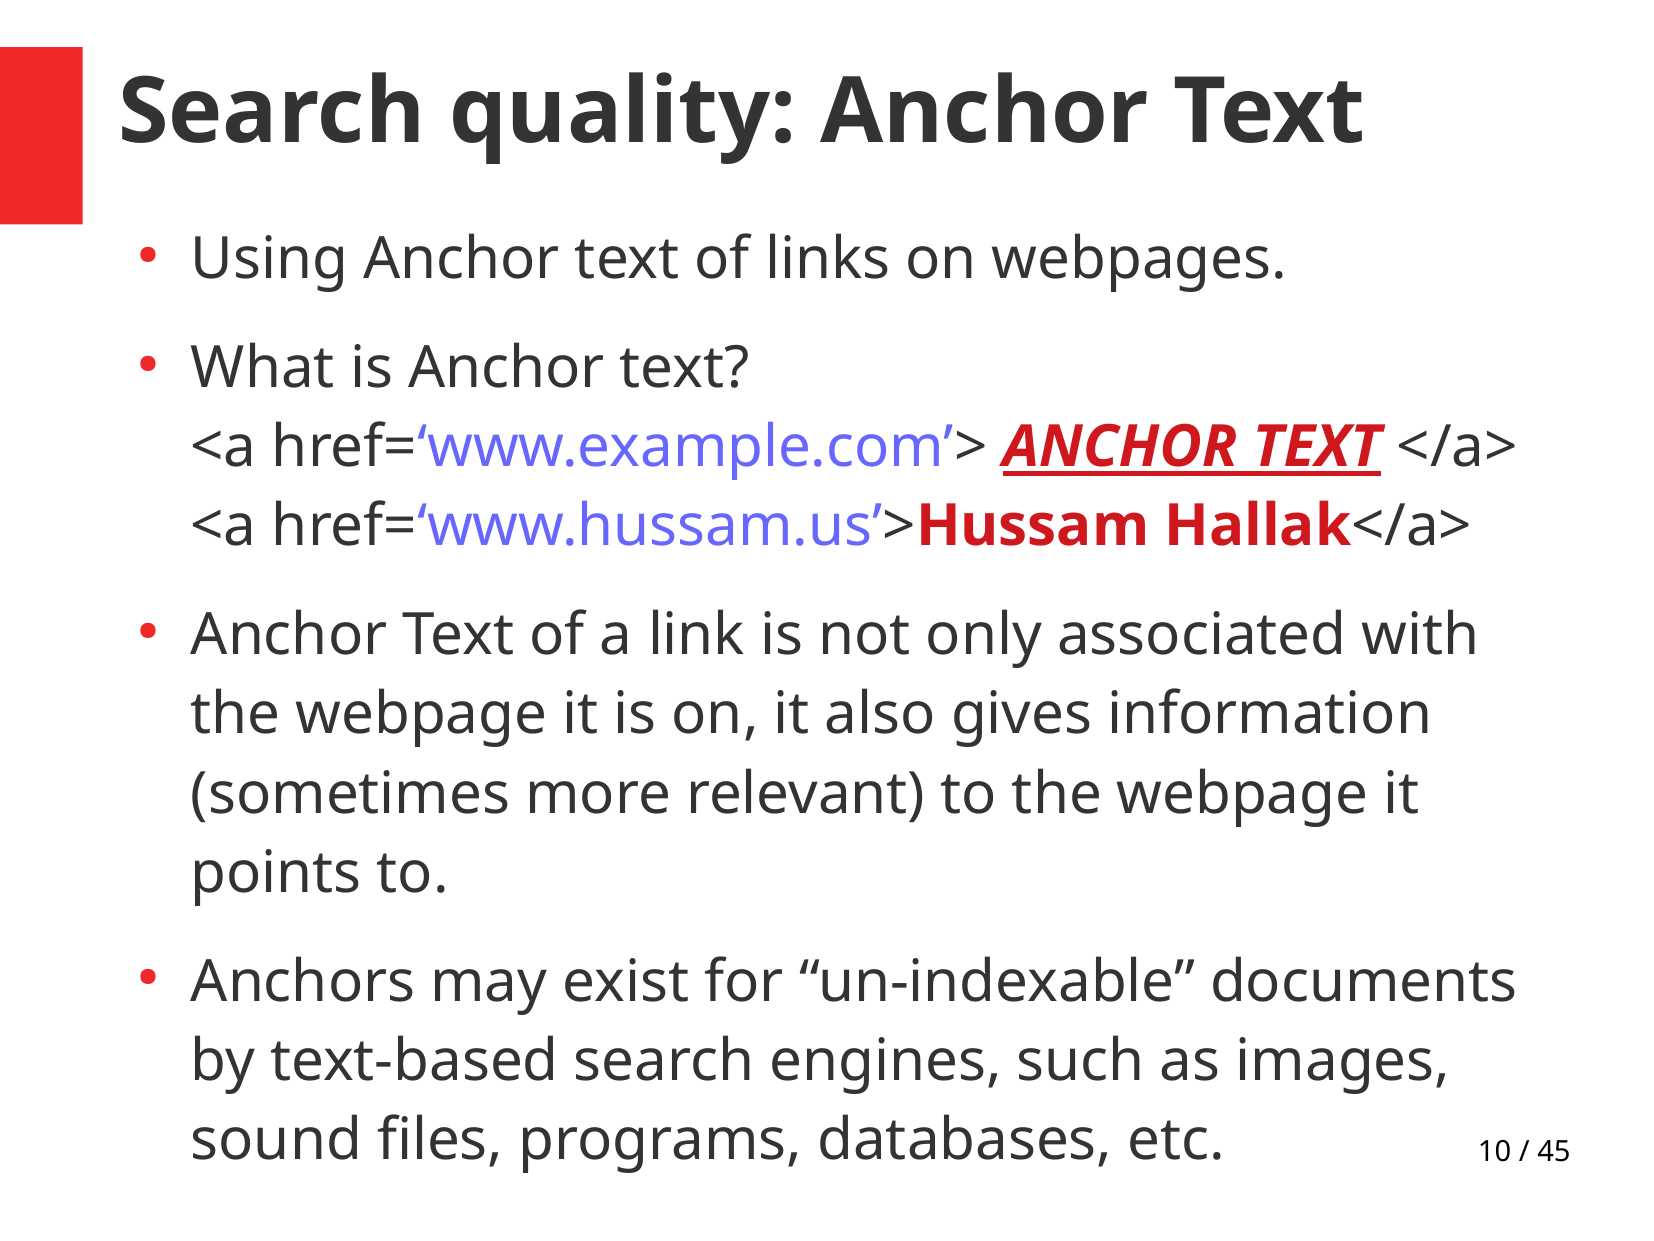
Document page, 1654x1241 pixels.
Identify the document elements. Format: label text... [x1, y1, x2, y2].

title Search quality: Anchor Text [118, 13, 1571, 201]
list Using Anchor text of links on webpages. What is Anchor text? <a href=‘www.example.com’> ANCHOR TEXT </a> <a href=‘www.hussam.us’>Hussam Hallak</a> Anchor Text of a link is not only associated with the webpage it is on, it also gives information (sometimes more relevant) to the webpage it points to. Anchors may exist for “un-indexable” documents by text-based search engines, such as images, sound files, programs, databases, etc. [120, 216, 1538, 1051]
